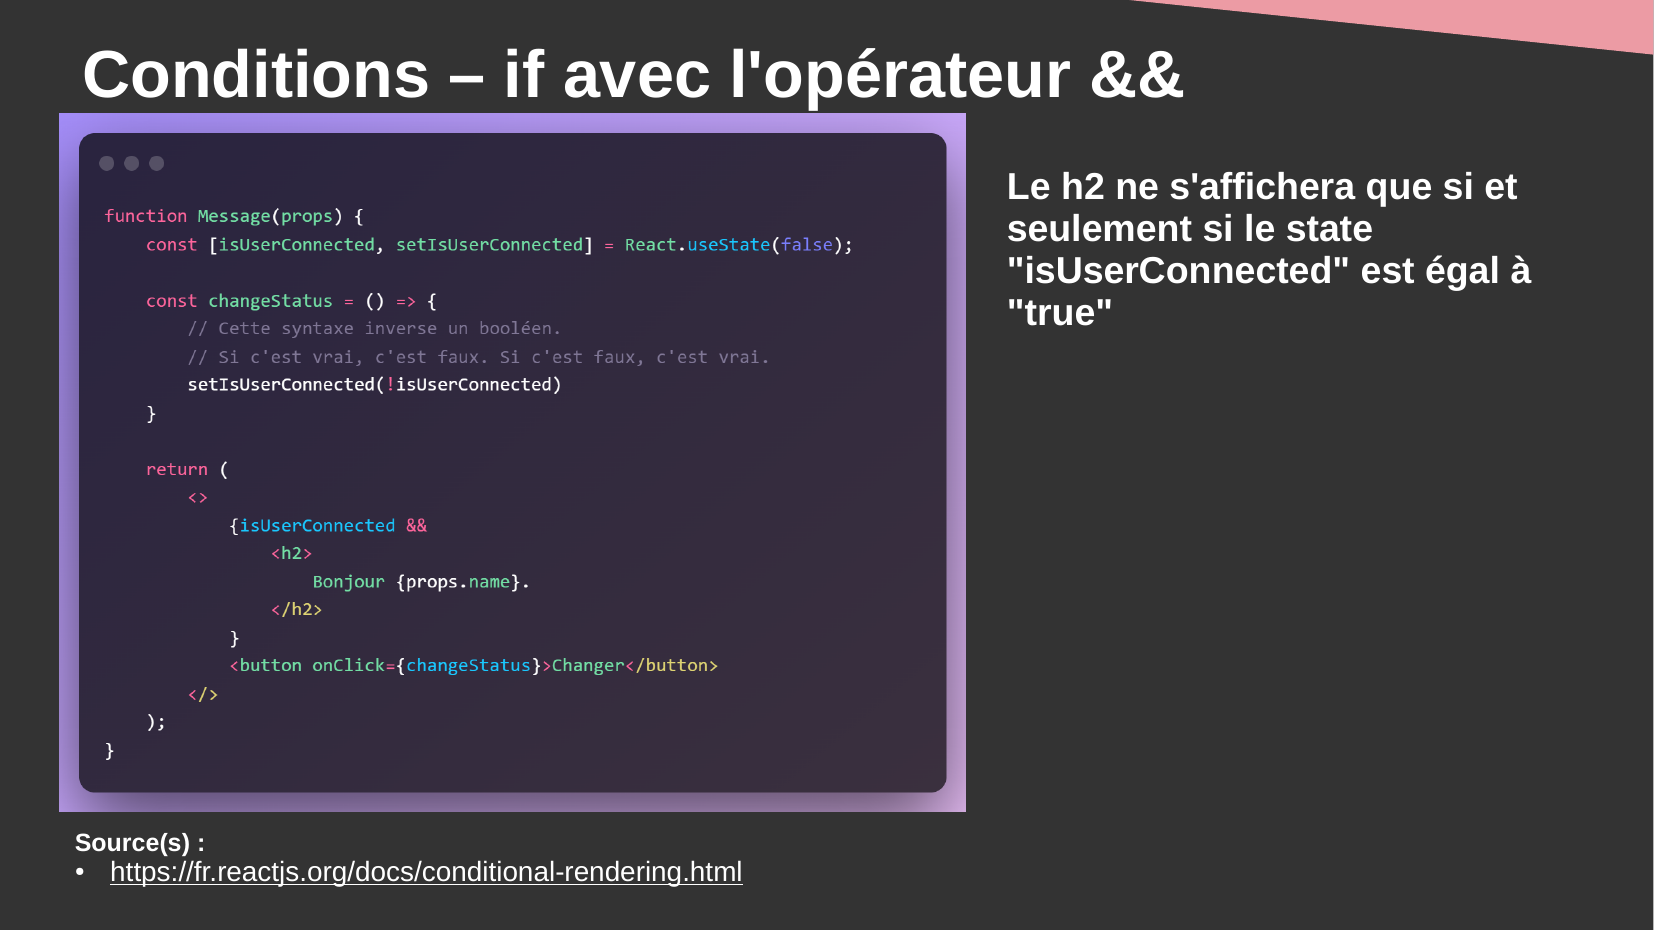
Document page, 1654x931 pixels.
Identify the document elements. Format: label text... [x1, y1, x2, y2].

title Conditions – if avec l'opérateur && [82, 37, 1571, 114]
picture [59, 113, 966, 812]
text_box Le h2 ne s'affichera que si et seulement si le state "isUserConnected" est égal à "true" [992, 158, 1642, 686]
text_box Source(s) : https://fr.reactjs.org/docs/conditional-rendering.html [59, 821, 1546, 906]
text_box [1129, 0, 1654, 55]
